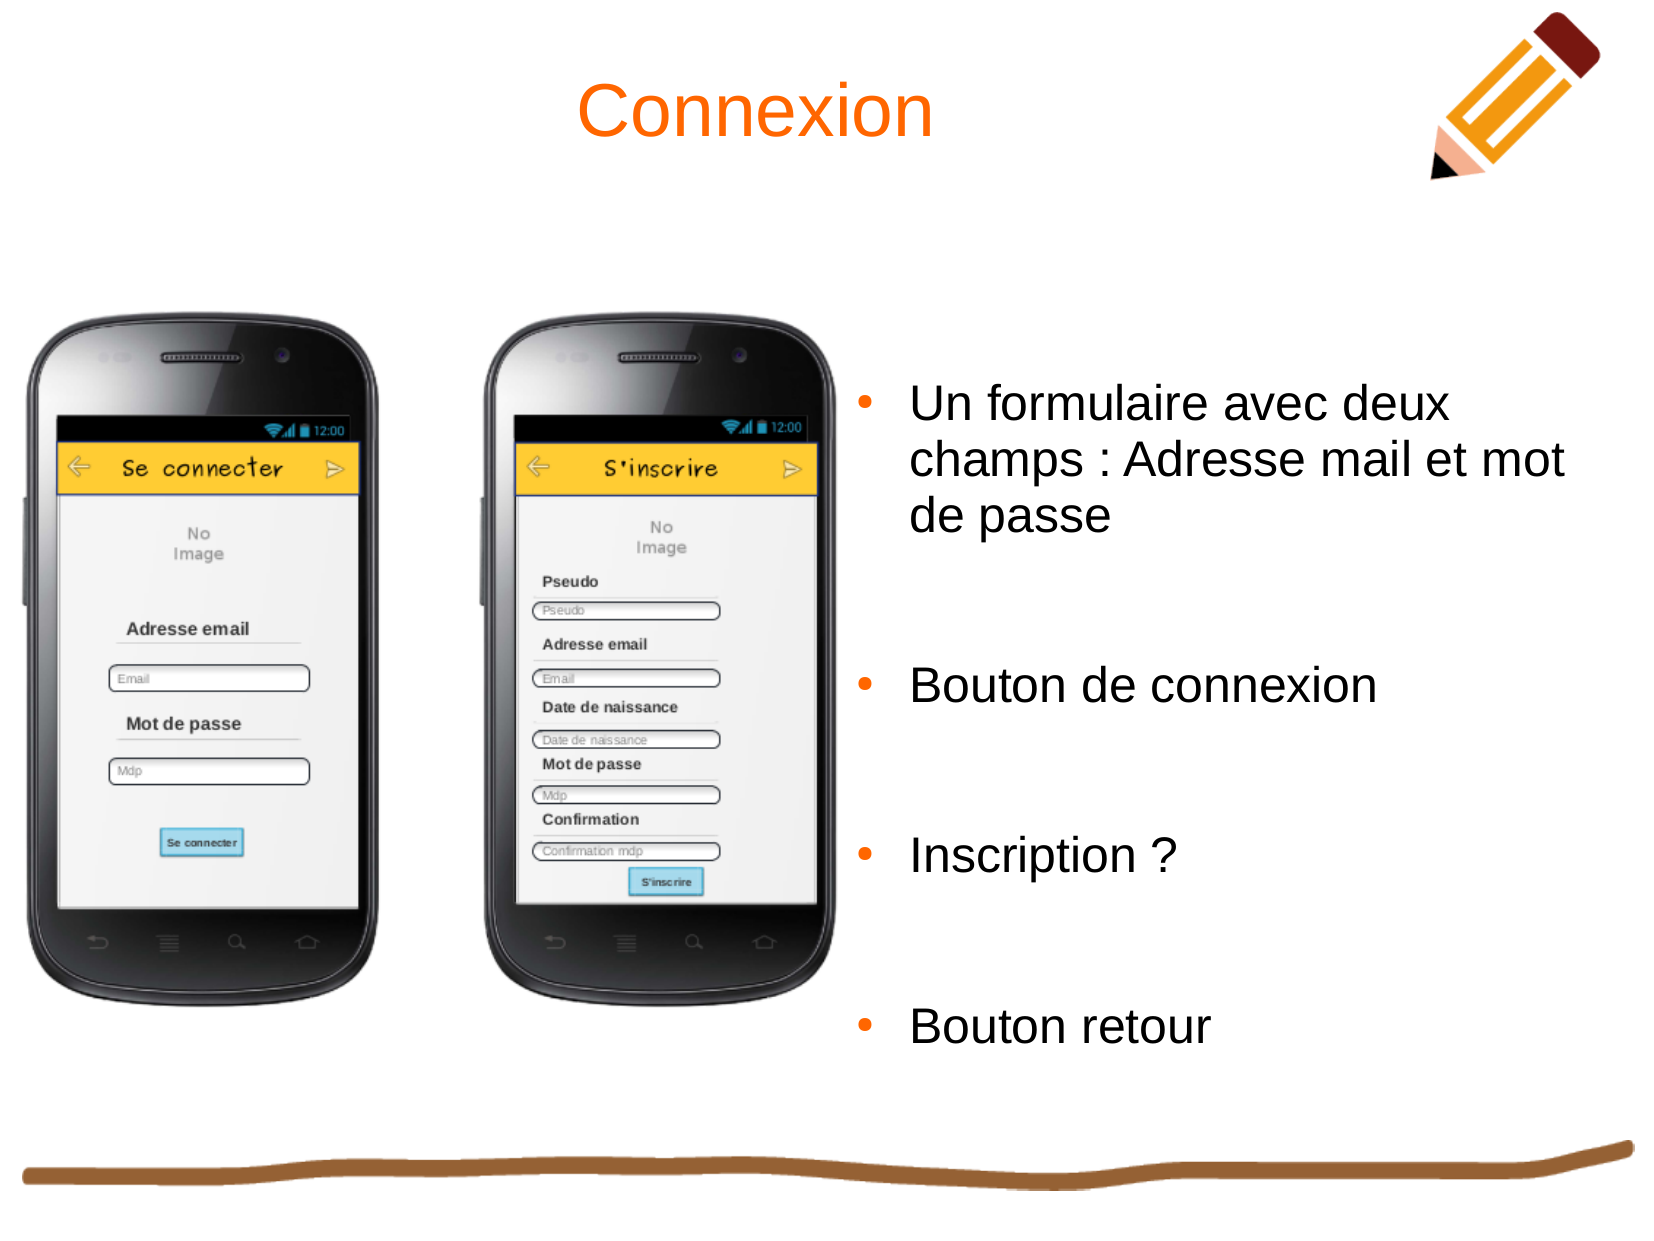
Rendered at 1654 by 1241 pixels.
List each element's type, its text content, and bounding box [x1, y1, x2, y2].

list Un formulaire avec deux champs : Adresse mail et mot de passe Bouton de connexion Inscription ? Bouton retour [838, 290, 1619, 1122]
picture [22, 1140, 1635, 1191]
title Connexion [82, 49, 1430, 172]
picture [11, 307, 858, 1016]
picture [1430, 12, 1601, 181]
